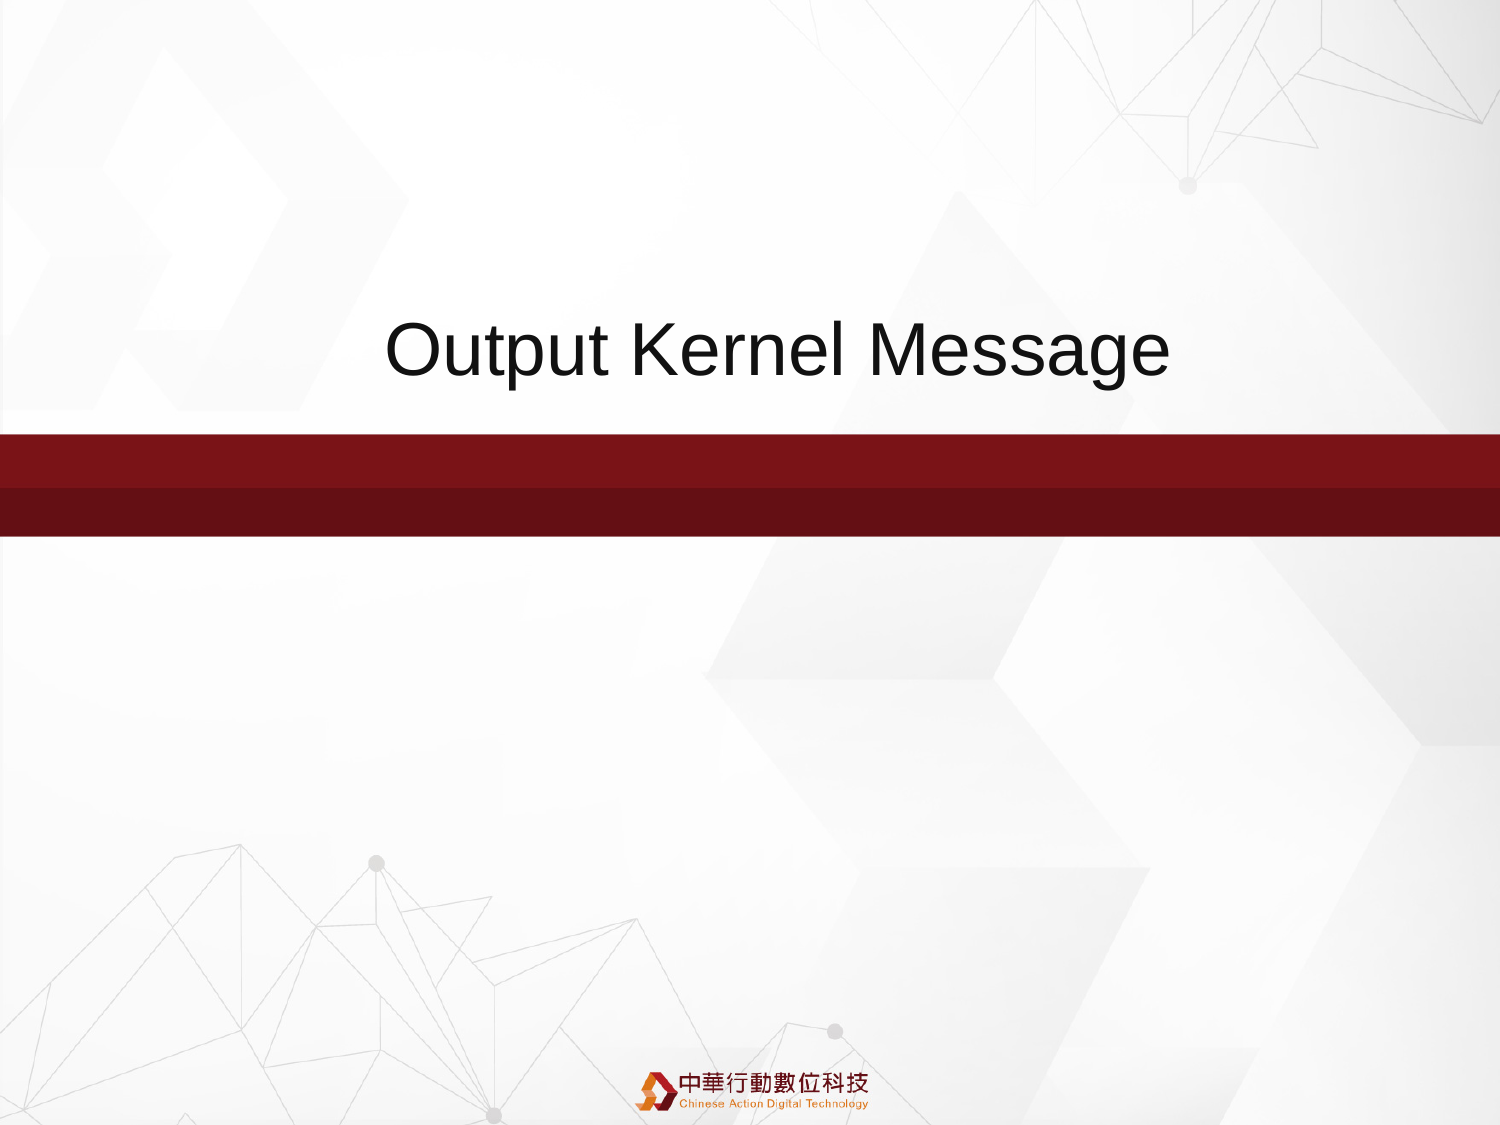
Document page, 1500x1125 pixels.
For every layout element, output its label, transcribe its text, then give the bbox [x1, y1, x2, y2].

picture [0, 0, 1500, 1125]
title Output Kernel Message [90, 210, 1440, 398]
